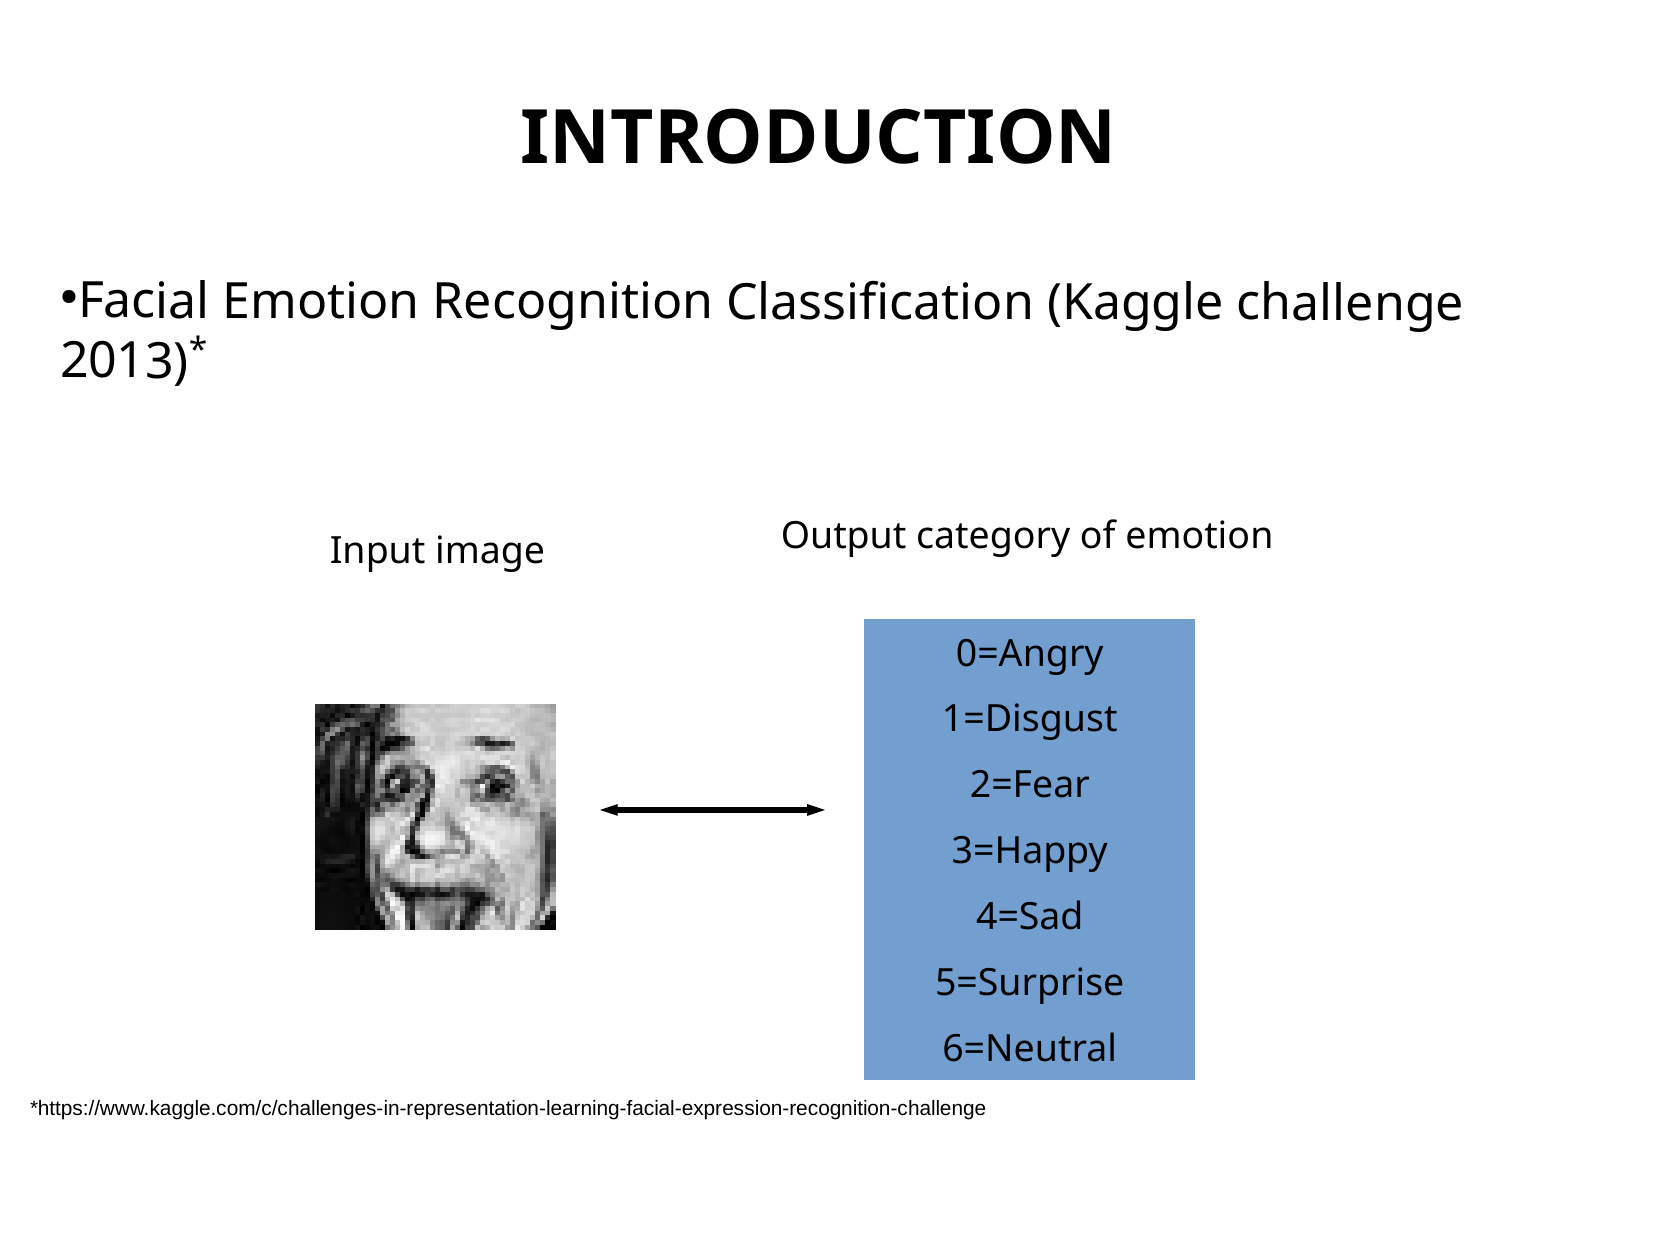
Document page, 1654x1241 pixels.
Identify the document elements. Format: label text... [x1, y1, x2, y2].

table_cell 2=Fear [864, 750, 1195, 816]
list Facial Emotion Recognition Classification (Kaggle challenge 2013)* [59, 267, 1549, 468]
table_header 0=Angry [960, 642, 971, 664]
table_cell 5=Surprise [864, 948, 1195, 1014]
text_box Output category of emotion [810, 501, 1246, 642]
table_cell 1=Disgust [864, 684, 1195, 750]
list *https://www.kaggle.com/c/challenges-in-representation-learning-facial-expression-recognition-challenge [30, 1095, 1081, 1142]
table_cell 6=Neutral [864, 1014, 1195, 1080]
picture [315, 705, 556, 931]
table_header 0=Angry [864, 642, 1195, 684]
table_cell 3=Happy [864, 816, 1195, 882]
title INTRODUCTION [75, 30, 1564, 238]
text_box Input image [315, 516, 541, 622]
table_cell 4=Sad [864, 882, 1195, 948]
